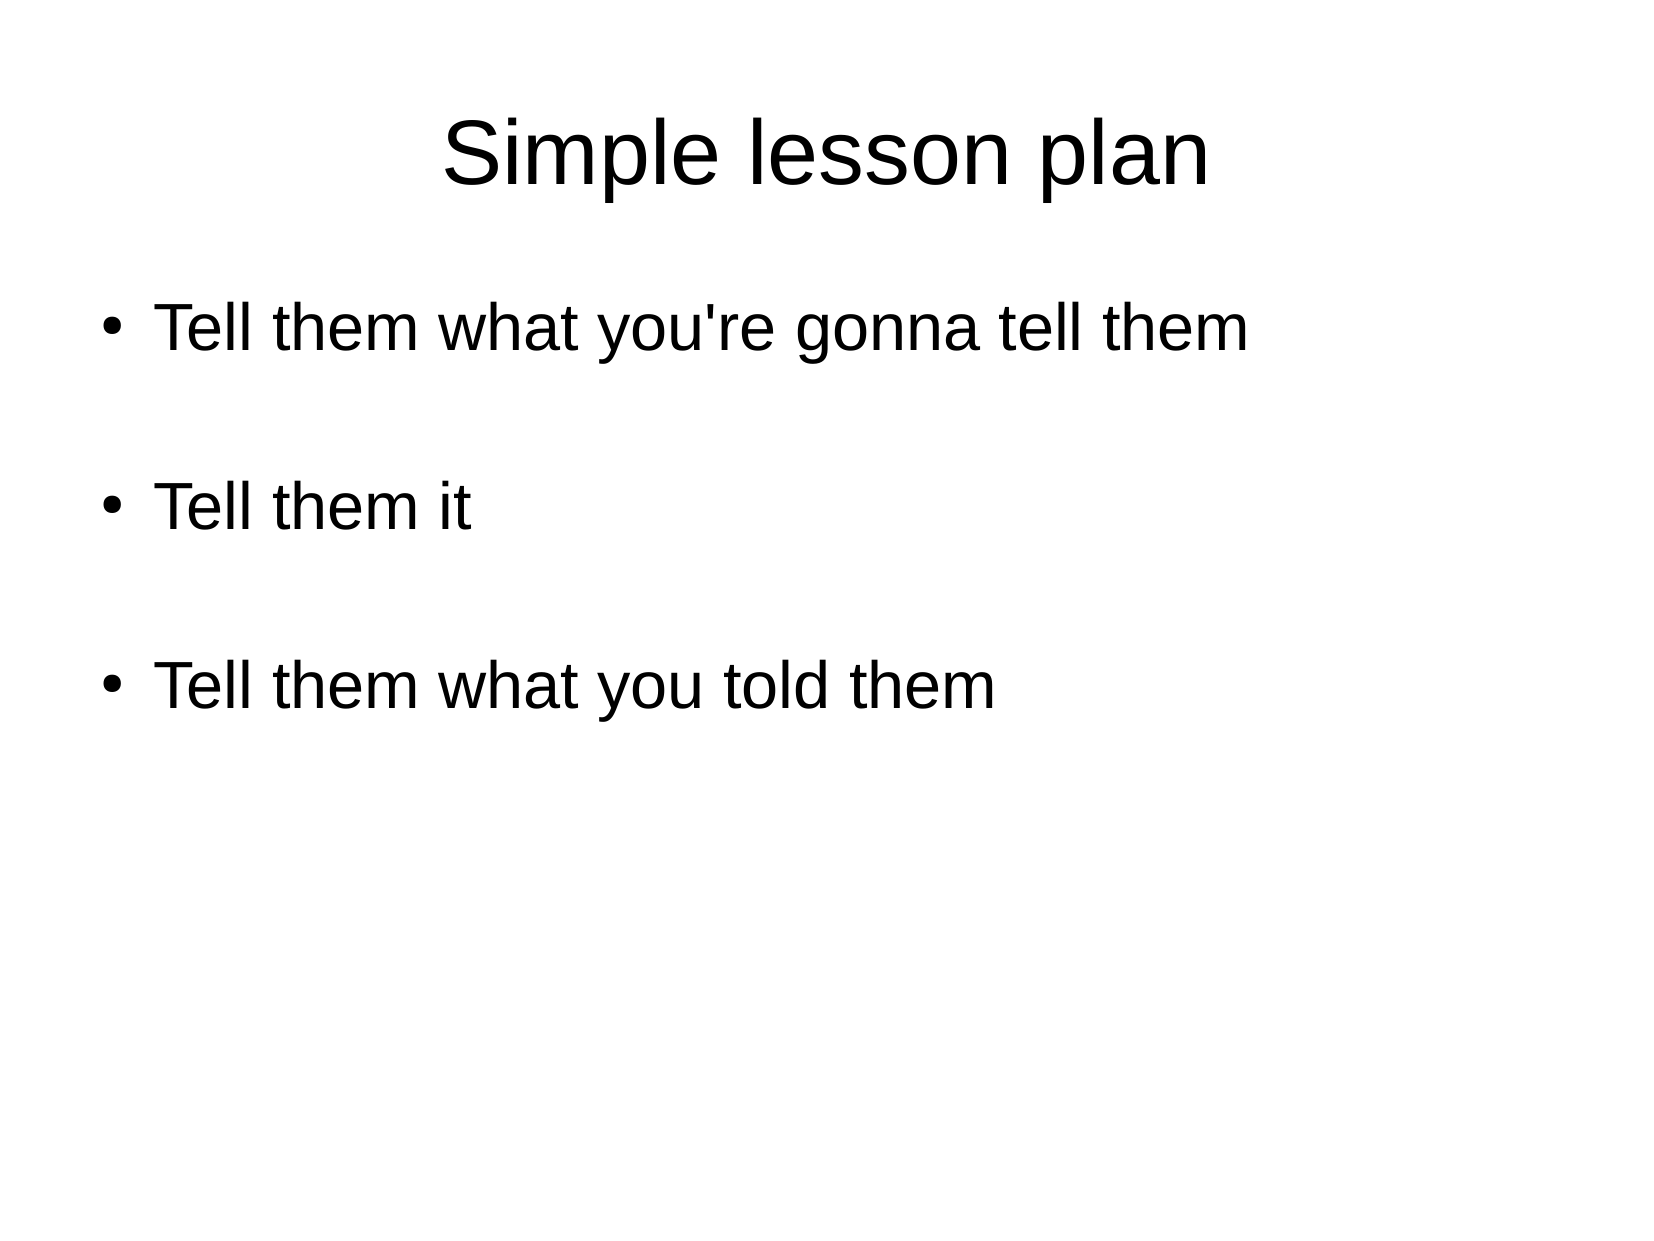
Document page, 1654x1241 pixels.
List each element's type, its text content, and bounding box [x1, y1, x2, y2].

title Simple lesson plan [82, 49, 1571, 257]
list Tell them what you're gonna tell them Tell them it Tell them what you told them [82, 290, 1571, 1109]
